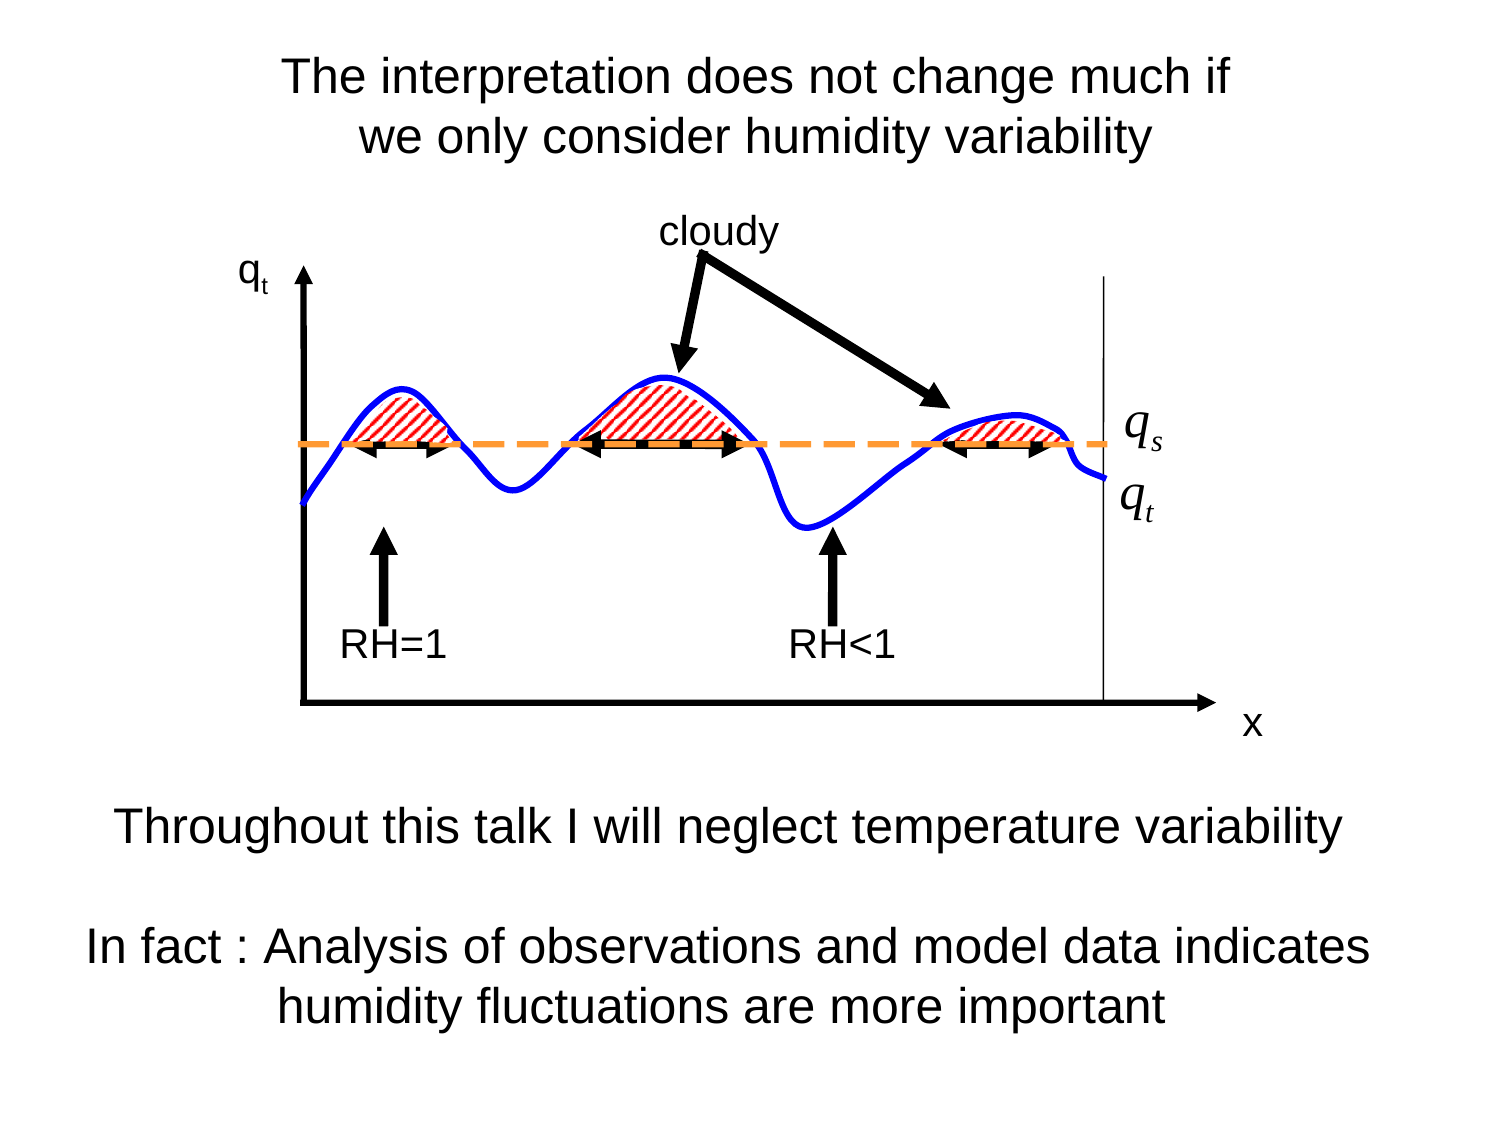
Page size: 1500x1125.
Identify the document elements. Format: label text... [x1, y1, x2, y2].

text_box Throughout this talk I will neglect temperature variability In fact : Analysis of observations and model data indicates humidity fluctuations are more important [41, 785, 1417, 1042]
text_box RH=1 [324, 609, 463, 675]
chart [1111, 385, 1173, 536]
text_box cloudy [643, 196, 795, 262]
text_box [194, 196, 1305, 764]
text_box RH<1 [773, 609, 912, 675]
text_box x [1227, 687, 1279, 753]
text_box The interpretation does not change much if we only consider humidity variability [242, 36, 1270, 172]
text_box qt [223, 234, 283, 307]
